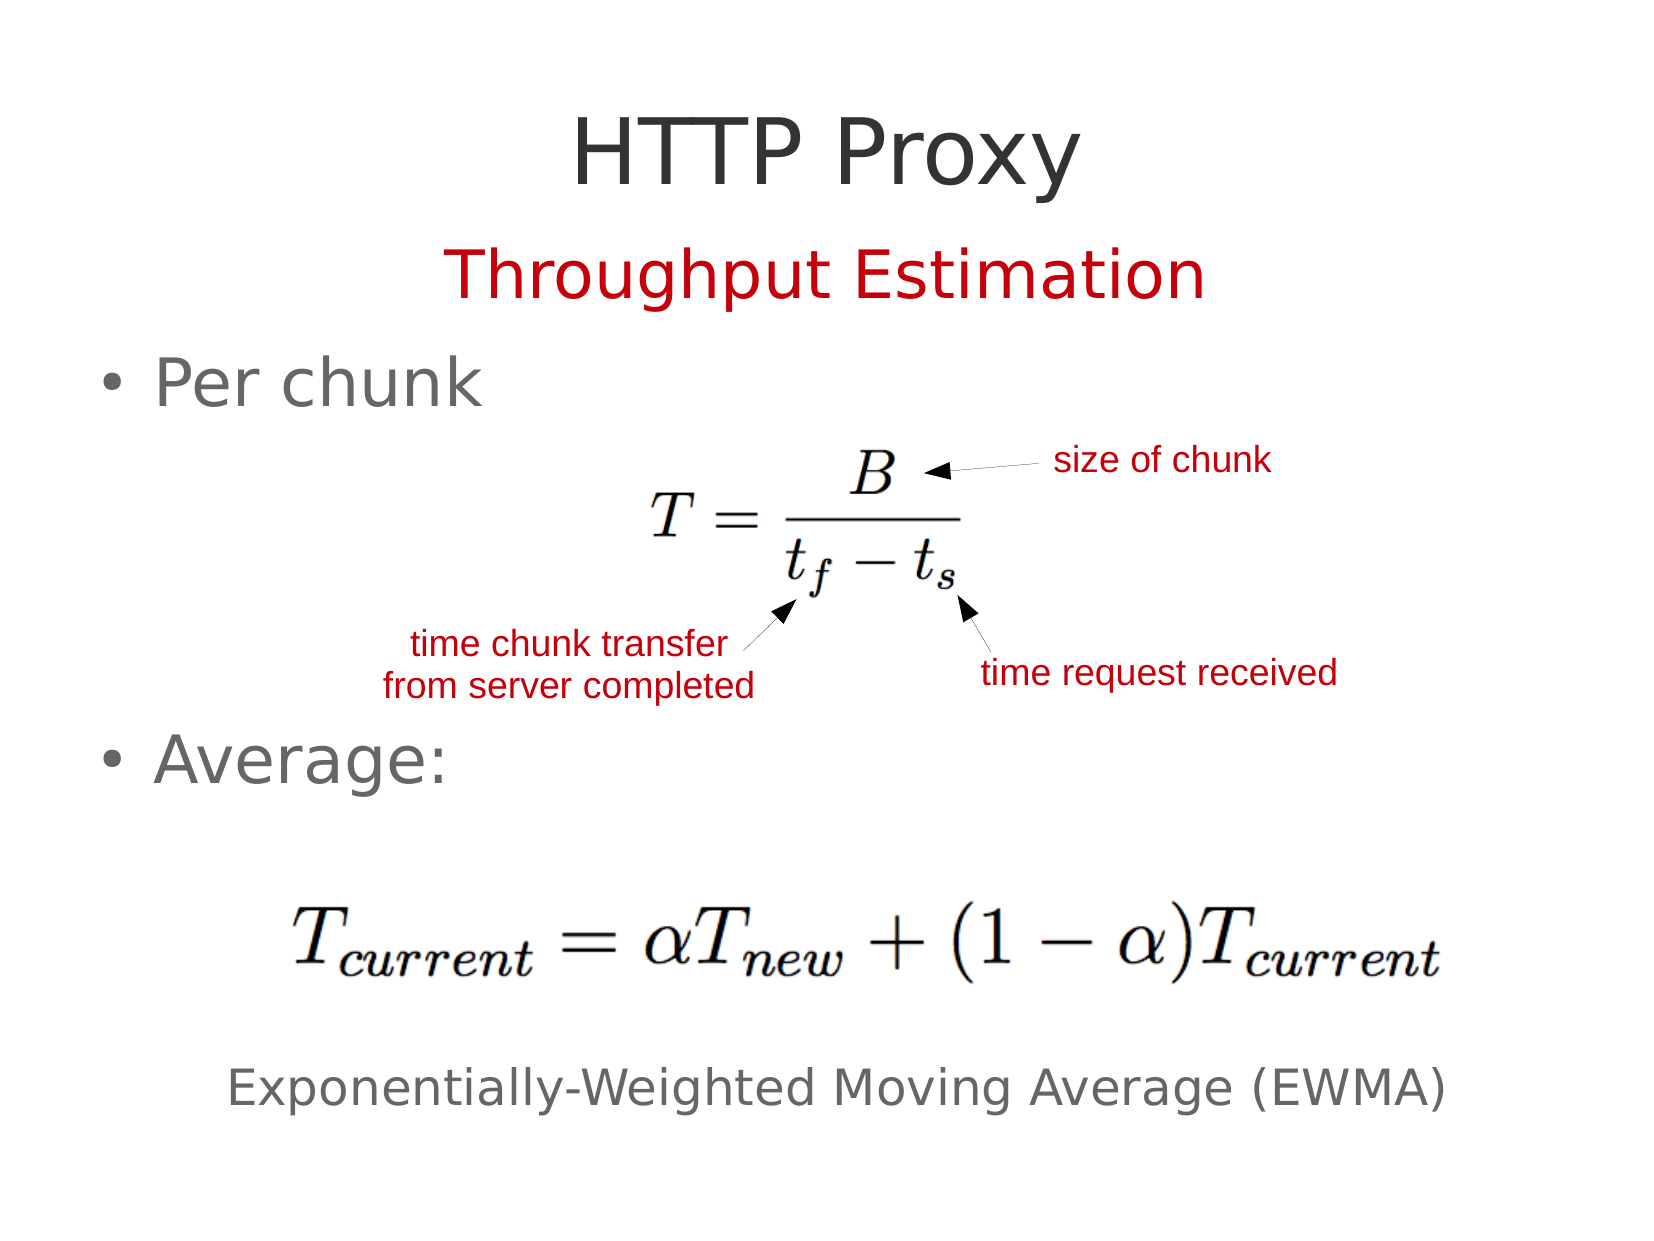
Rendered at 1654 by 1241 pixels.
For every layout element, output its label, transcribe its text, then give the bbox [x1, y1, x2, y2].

text_box time chunk transfer from server completed [368, 615, 771, 715]
title HTTP Proxy [82, 49, 1571, 237]
picture [244, 853, 1489, 1045]
list Throughput Estimation Per chunk Average: Exponentially-Weighted Moving Average (EWMA) [82, 237, 1571, 1213]
picture [618, 404, 1008, 639]
text_box time request received [965, 643, 1355, 701]
text_box size of chunk [1038, 431, 1287, 488]
